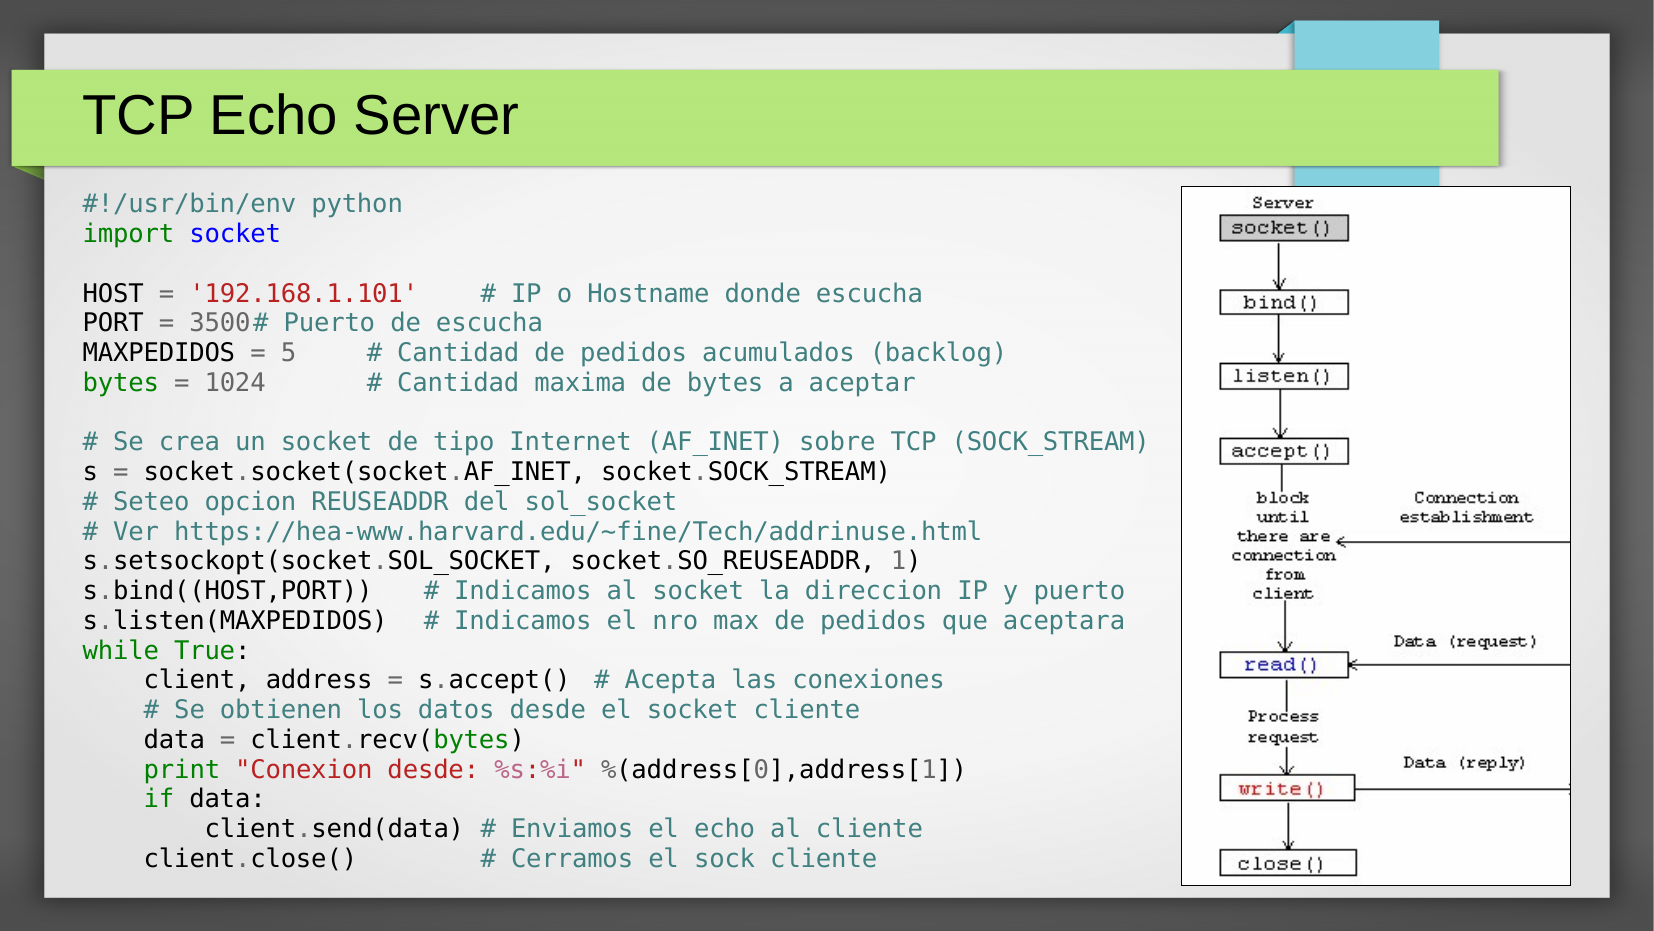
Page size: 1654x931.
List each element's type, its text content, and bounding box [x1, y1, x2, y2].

picture [0, 0, 1654, 931]
title TCP Echo Server [82, 70, 1264, 160]
list #!/usr/bin/env python import socket HOST = '192.168.1.101' # IP o Hostname donde escucha PORT = 3500 # Puerto de escucha MAXPEDIDOS = 5 # Cantidad de pedidos acumulados (backlog) bytes = 1024 # Cantidad maxima de bytes a aceptar # Se crea un socket de tipo Internet (AF_INET) sobre TCP (SOCK_STREAM) s = socket.socket(socket.AF_INET, socket.SOCK_STREAM) # Seteo opcion REUSEADDR del sol_socket # Ver https://hea-www.harvard.edu/~fine/Tech/addrinuse.html s.setsockopt(socket.SOL_SOCKET, socket.SO_REUSEADDR, 1) s.bind((HOST,PORT)) # Indicamos al socket la direccion IP y puerto s.listen(MAXPEDIDOS) # Indicamos el nro max de pedidos que aceptara while True: client, address = s.accept() # Acepta las conexiones # Se obtienen los datos desde el socket cliente data = client.recv(bytes) print "Conexion desde: %s:%i" %(address[0],address[1]) if data: client.send(data) # Enviamos el echo al cliente client.close() # Cerramos el sock cliente [82, 188, 1181, 886]
